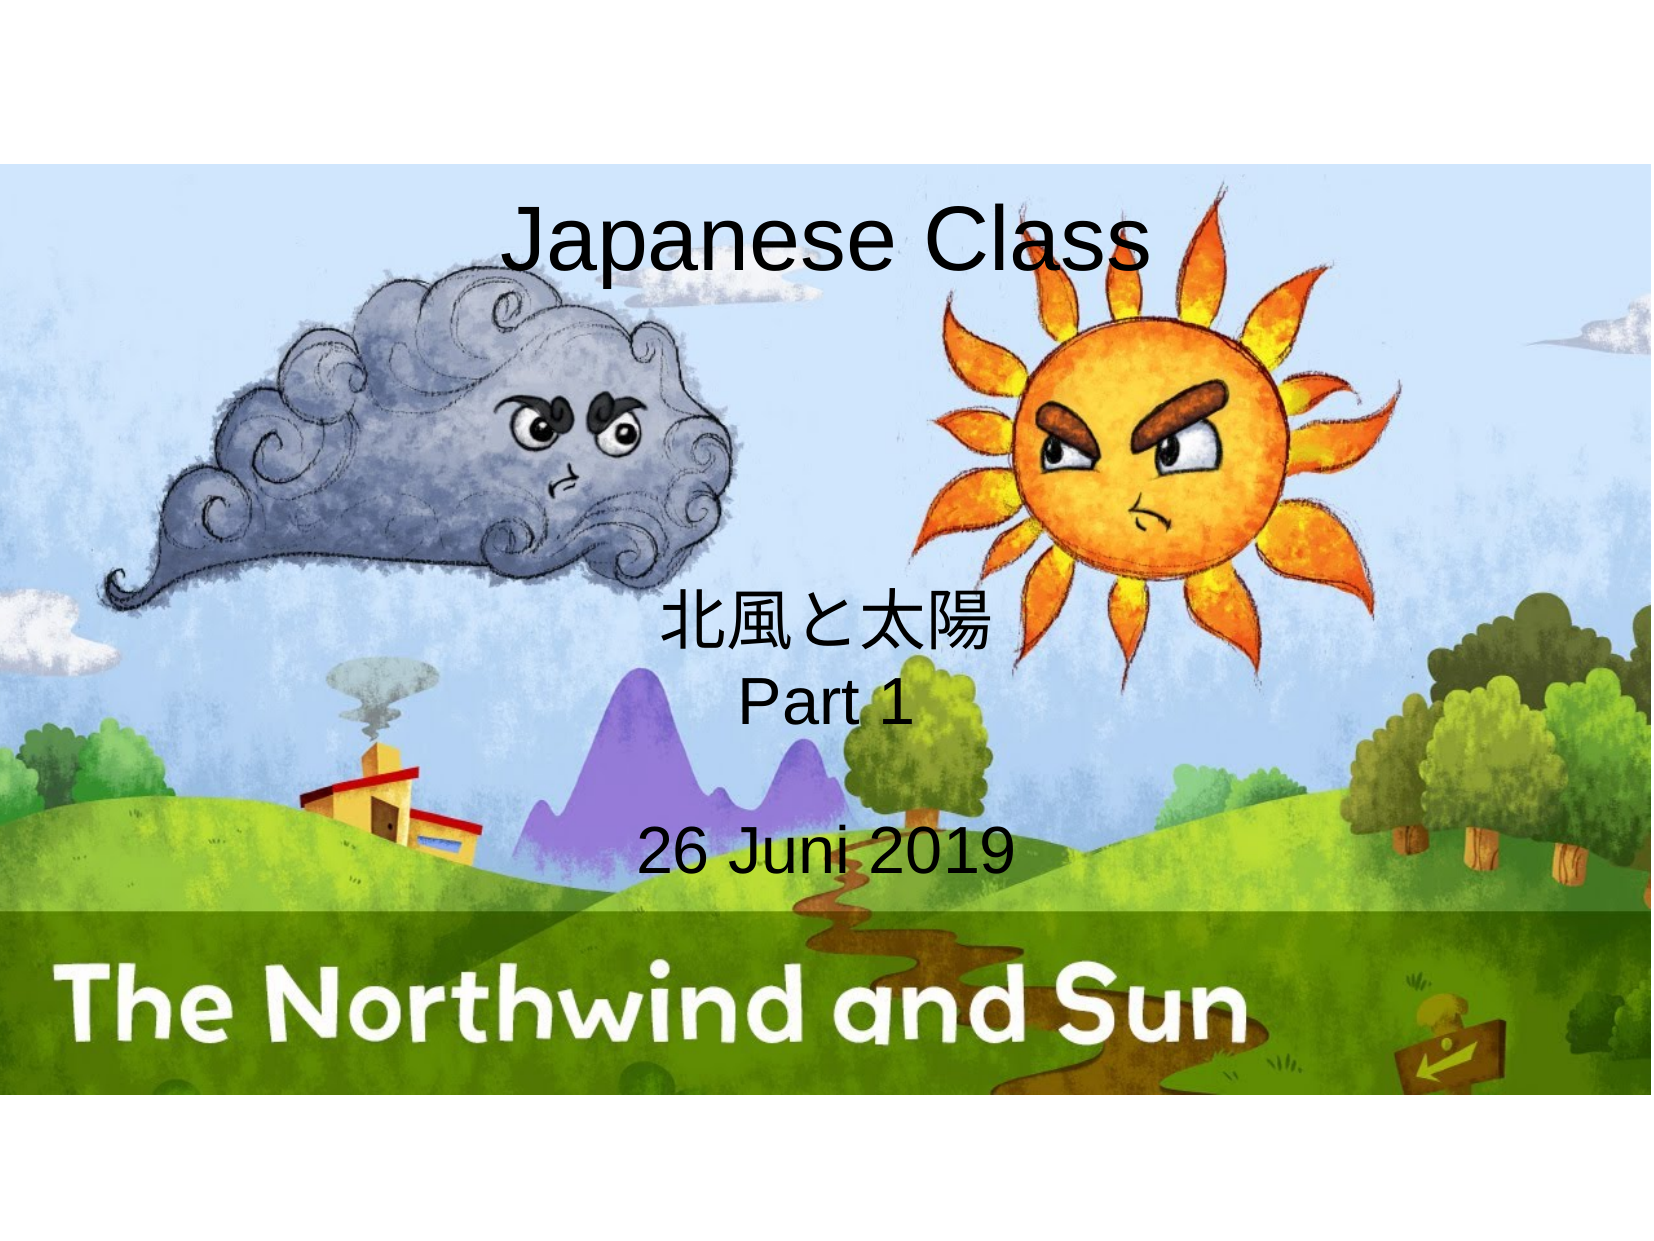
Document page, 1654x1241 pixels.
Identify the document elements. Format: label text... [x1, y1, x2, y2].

picture [0, 164, 1651, 1096]
title Japanese Class [82, 135, 1571, 343]
subtitle 北風と太陽 Part 1 26 Juni 2019 [82, 405, 1571, 1051]
